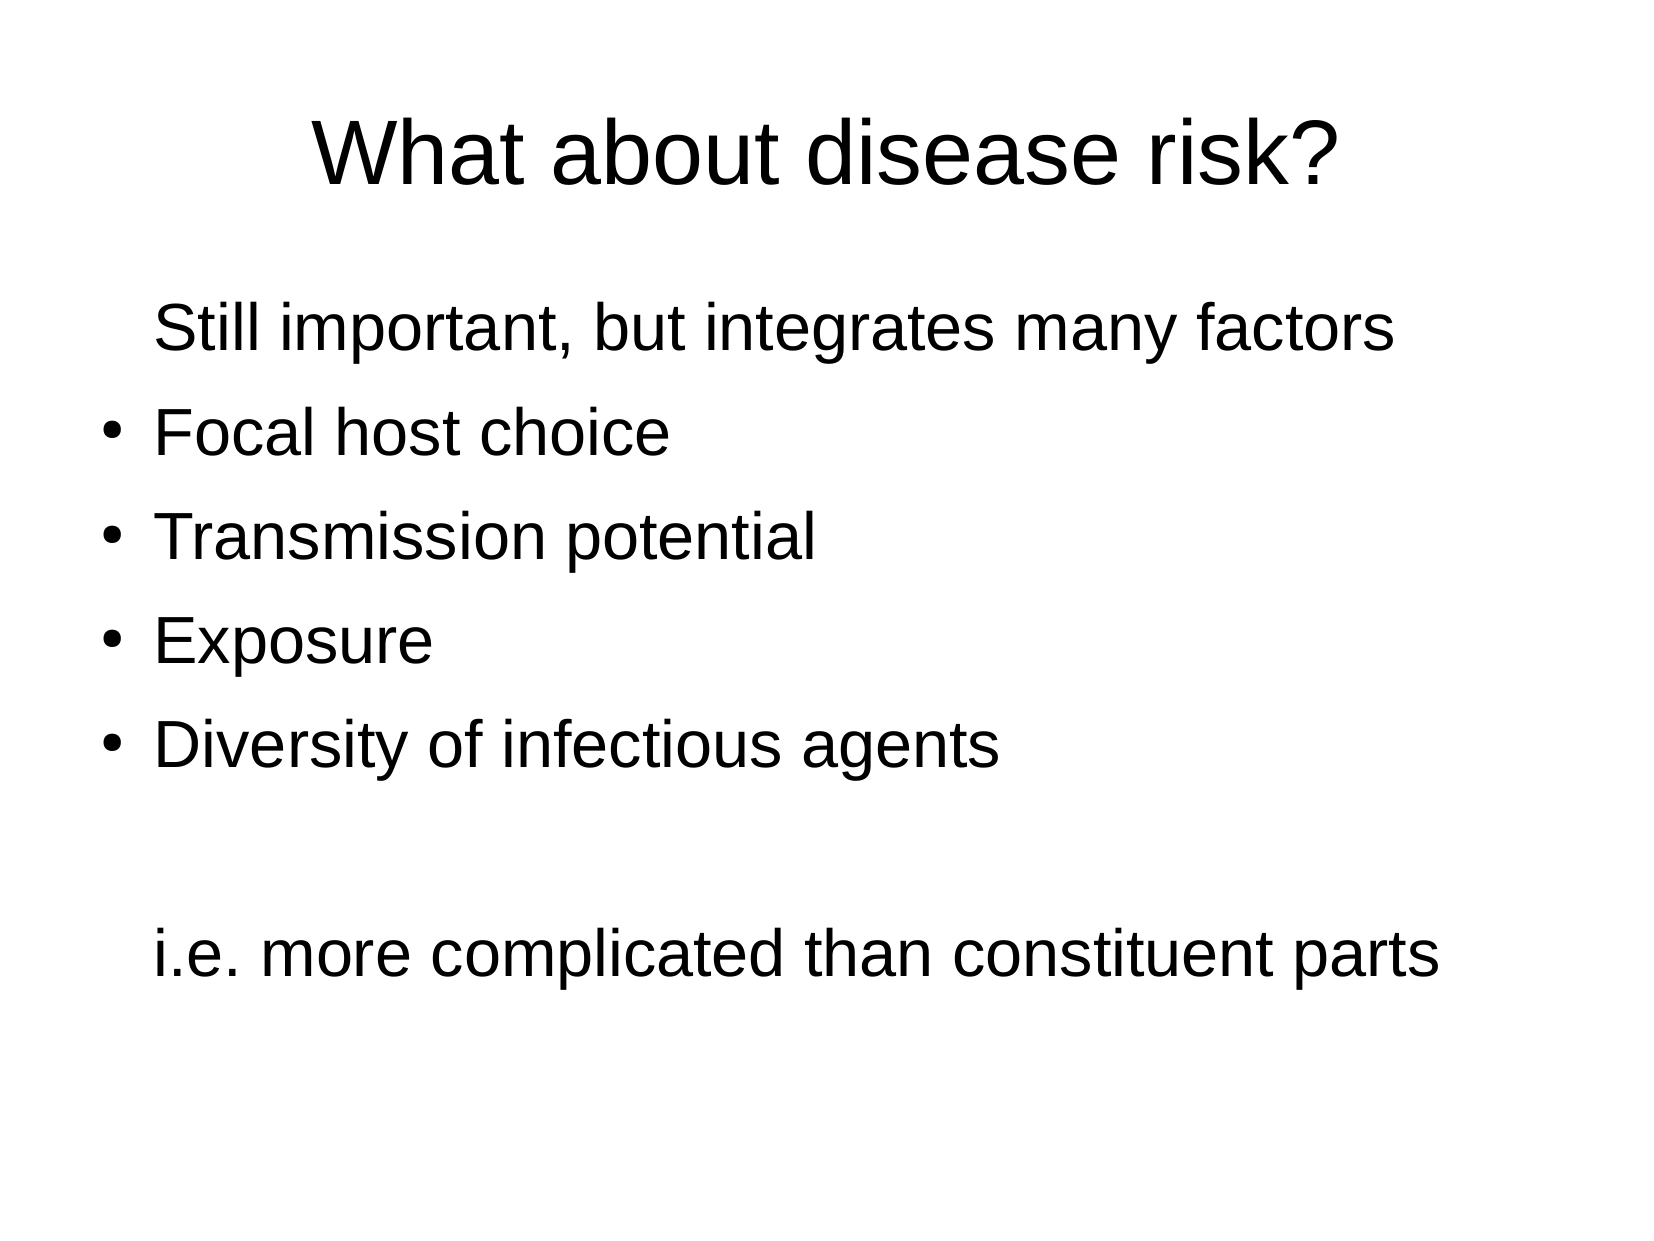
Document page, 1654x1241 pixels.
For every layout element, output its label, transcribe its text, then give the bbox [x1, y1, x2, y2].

title What about disease risk? [82, 49, 1571, 257]
list Still important, but integrates many factors Focal host choice Transmission potential Exposure Diversity of infectious agents i.e. more complicated than constituent parts [82, 290, 1571, 1010]
